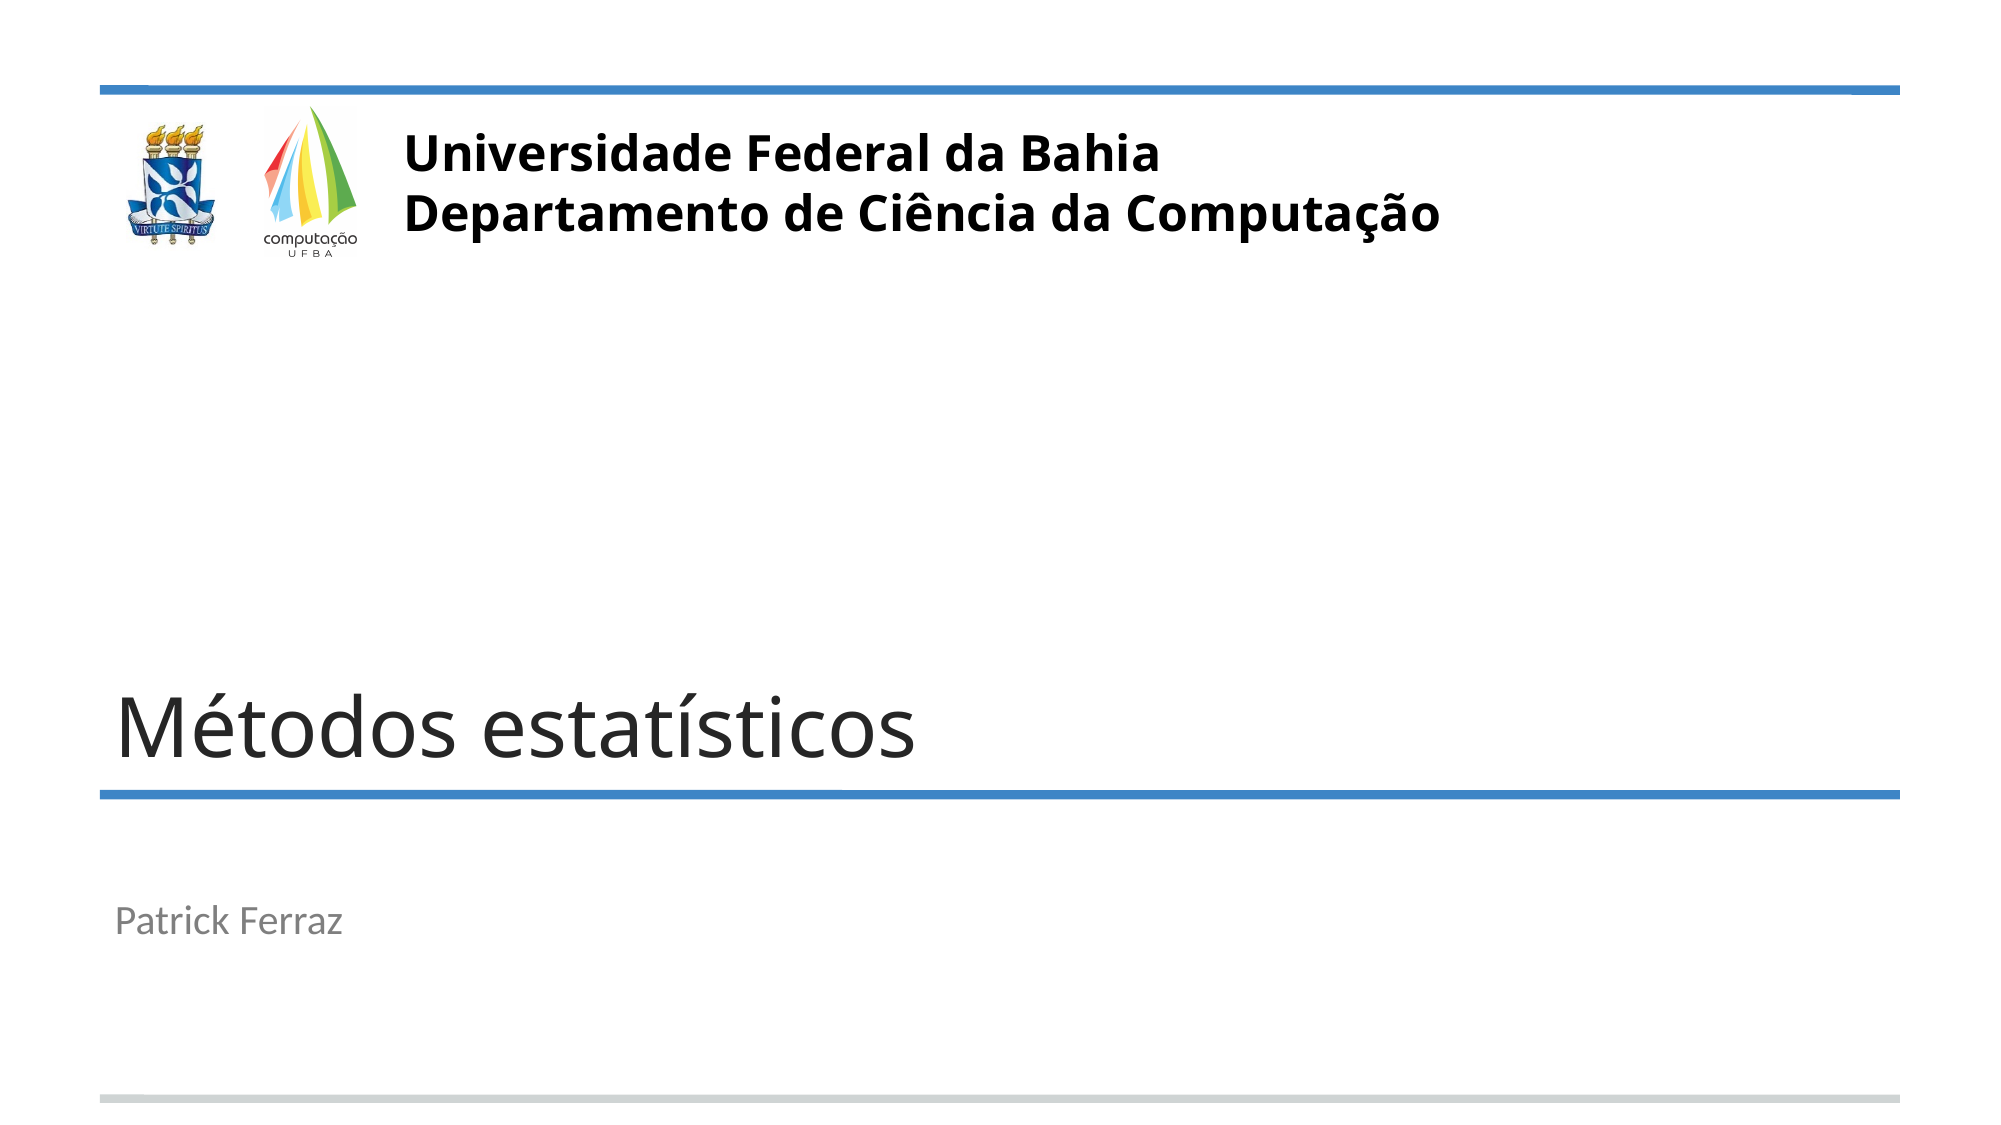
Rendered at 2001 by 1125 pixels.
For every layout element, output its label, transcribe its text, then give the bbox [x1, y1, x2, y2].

picture [264, 106, 357, 257]
picture [126, 122, 218, 251]
text_box Universidade Federal da Bahia Departamento de Ciência da Computação [388, 114, 1619, 223]
text_box Patrick Ferraz [99, 885, 1028, 1103]
title Métodos estatísticos [99, 123, 1900, 782]
